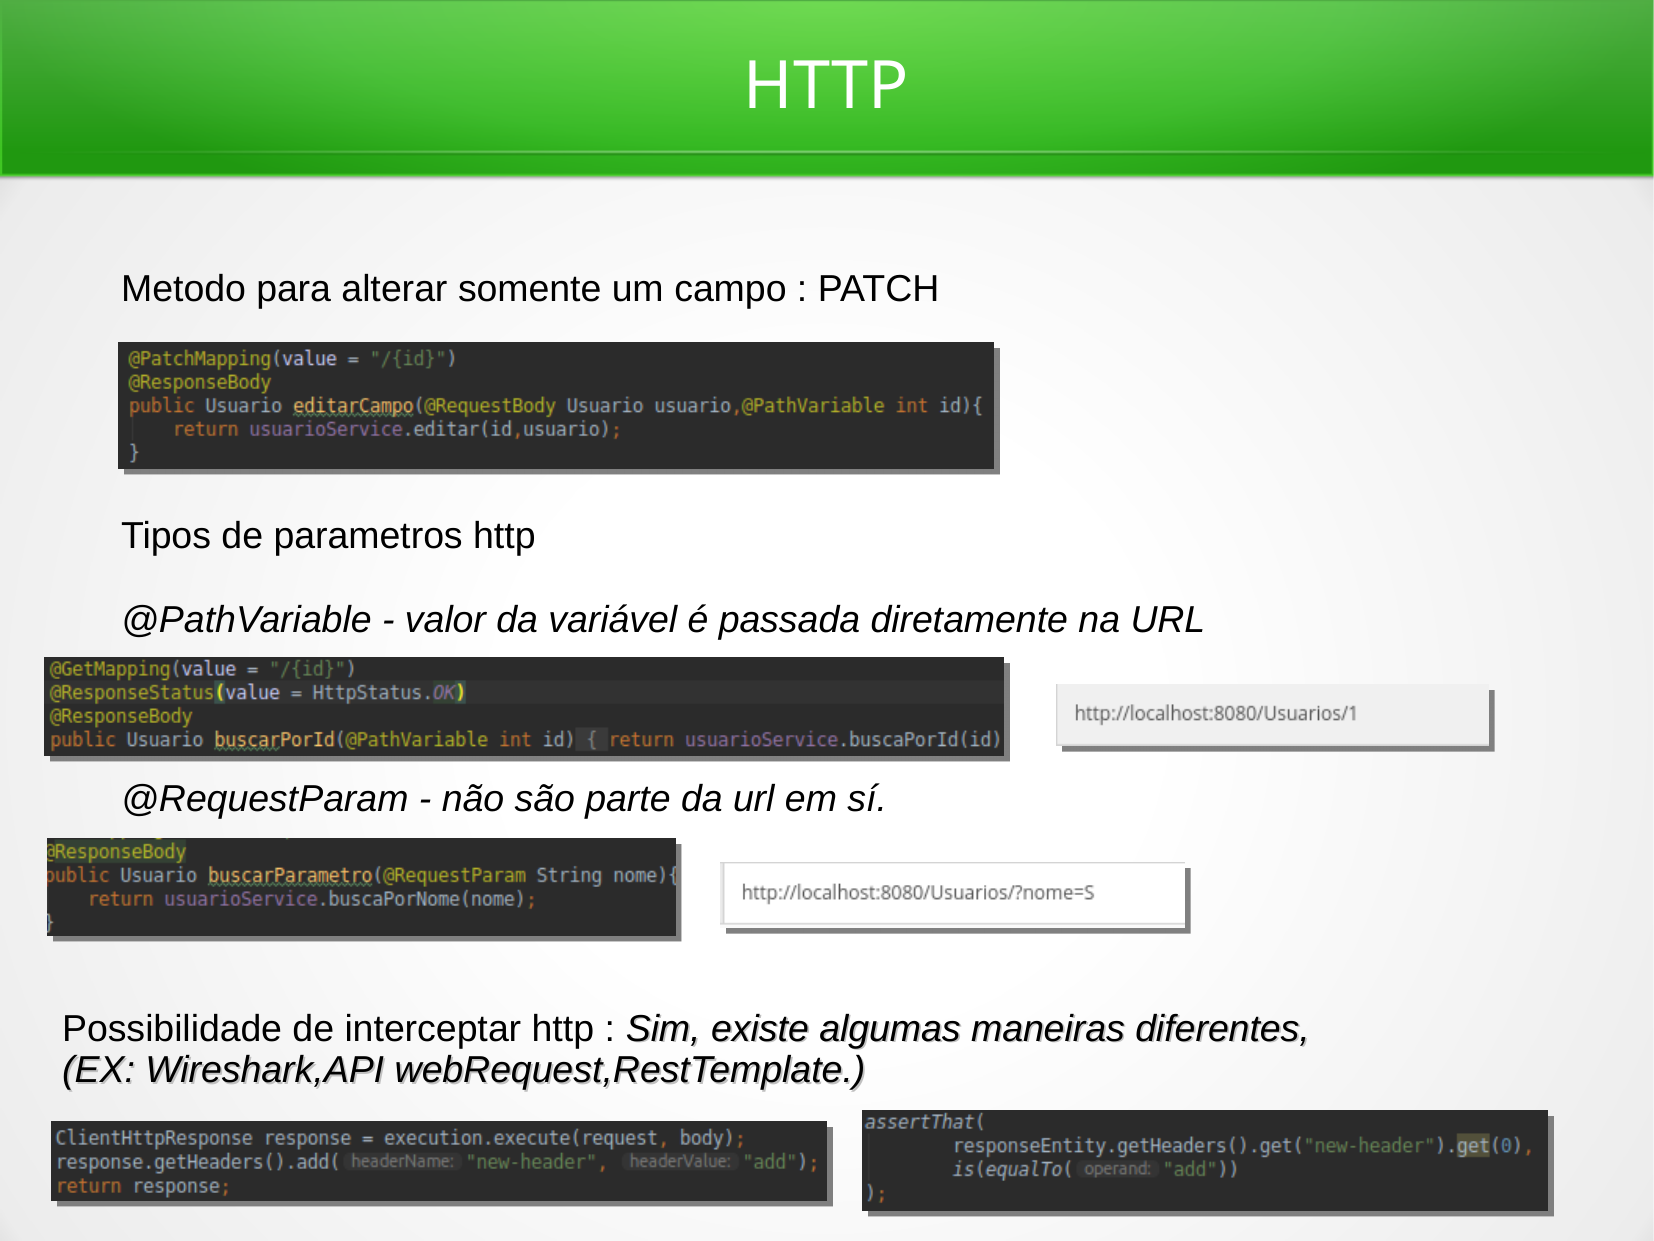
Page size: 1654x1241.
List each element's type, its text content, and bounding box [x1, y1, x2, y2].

title HTTP [82, 11, 1571, 154]
text_box @RequestParam - não são parte da url em sí. [106, 769, 903, 827]
text_box Tipos de parametros http @PathVariable - valor da variável é passada diretamente na URL [106, 507, 1241, 733]
picture [0, 0, 1654, 1241]
text_box Metodo para alterar somente um campo : PATCH [106, 259, 1052, 359]
text_box Possibilidade de interceptar http : Sim, existe algumas maneiras diferentes, (EX: Wireshark,API webRequest,RestTemplate.) [47, 999, 1359, 1099]
